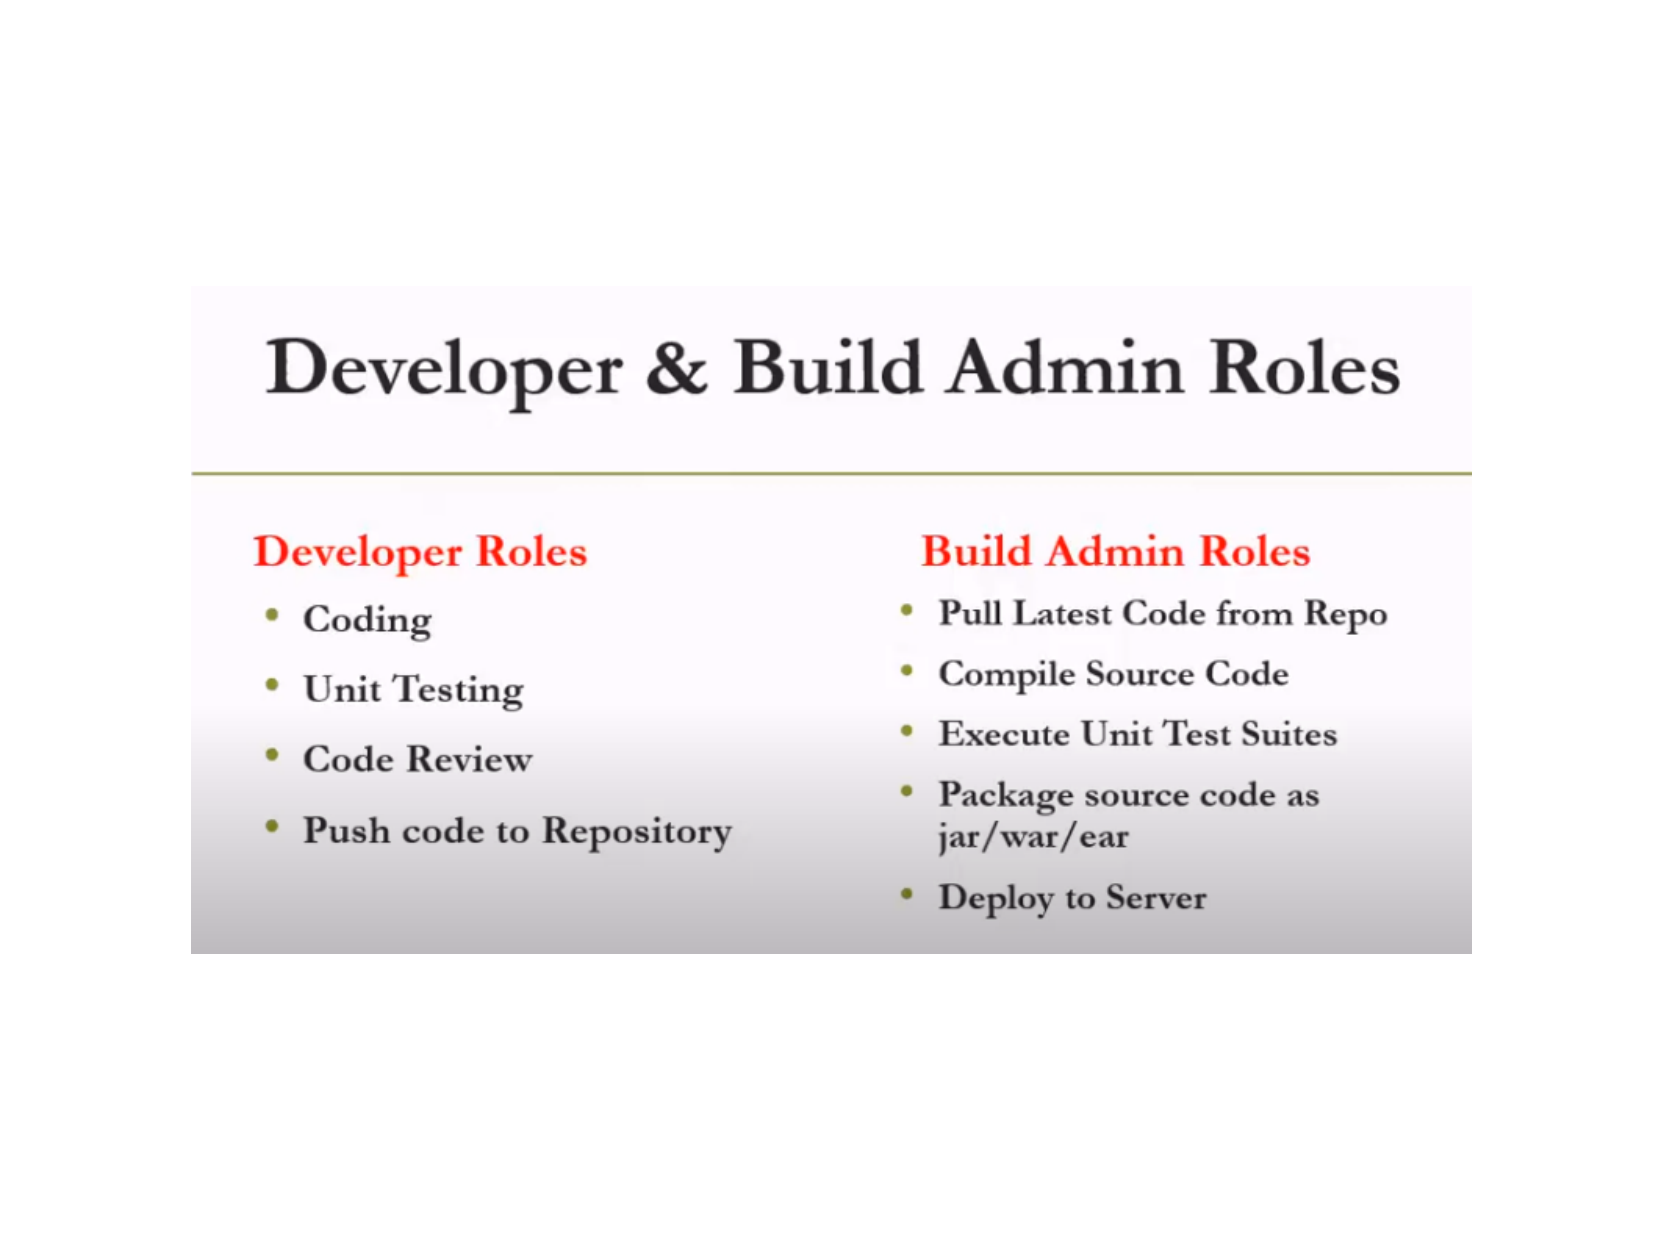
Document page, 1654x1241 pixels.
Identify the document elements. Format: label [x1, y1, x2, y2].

picture [191, 286, 1472, 954]
